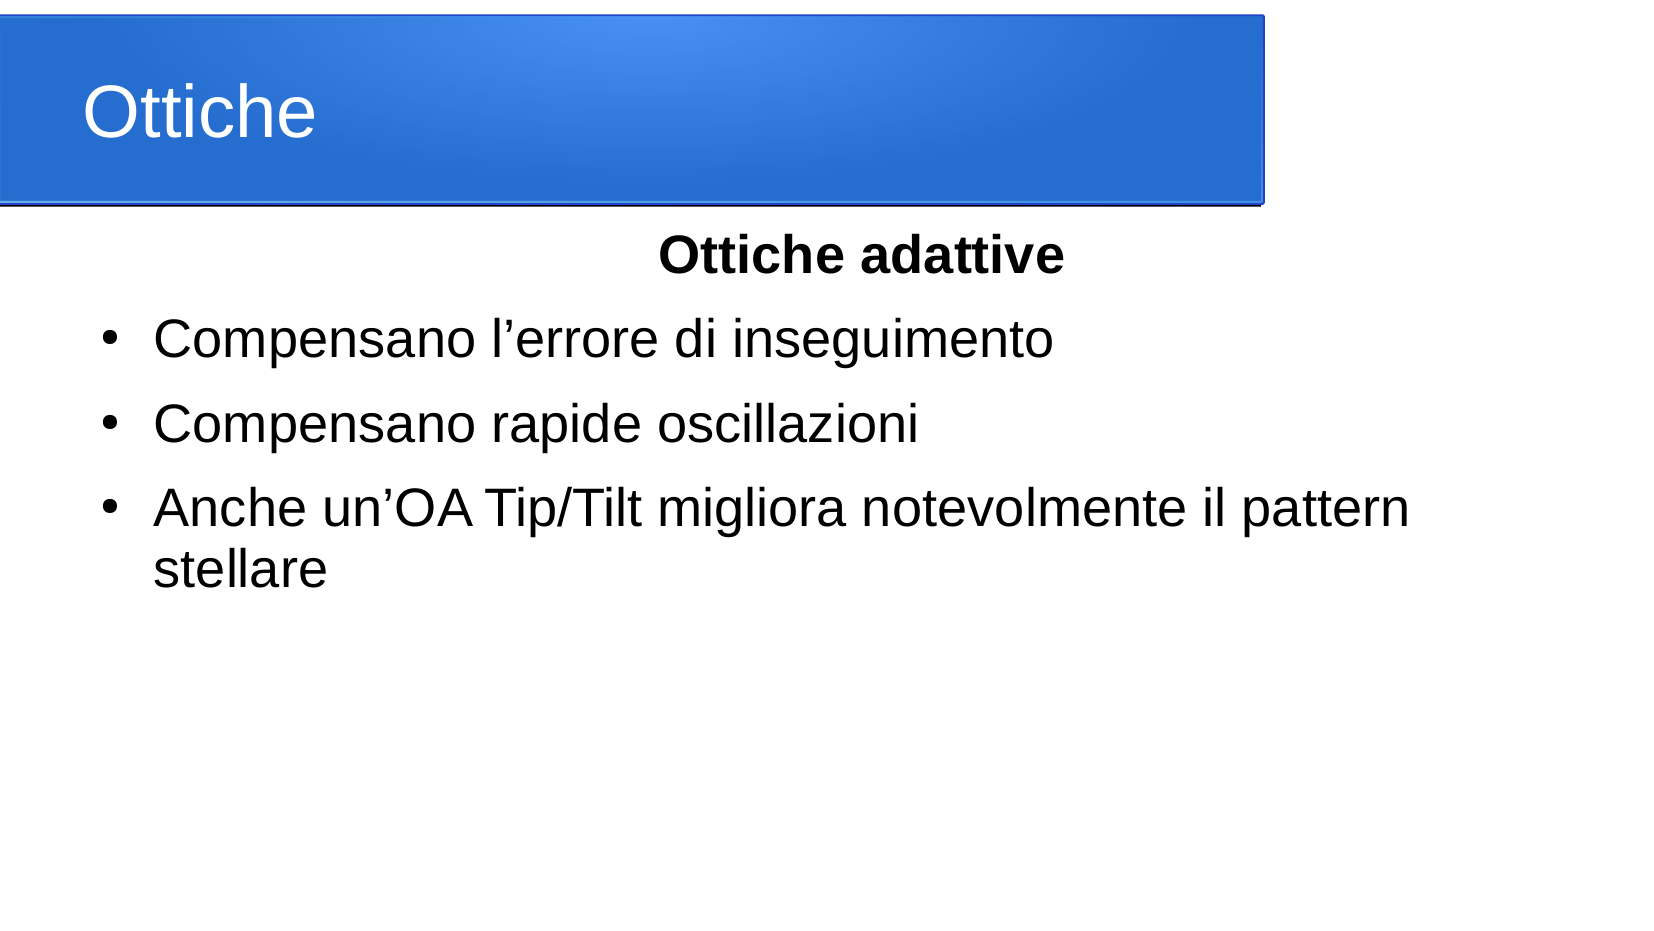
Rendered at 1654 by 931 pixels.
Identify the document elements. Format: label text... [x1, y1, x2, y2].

list Ottiche adattive Compensano l’errore di inseguimento Compensano rapide oscillazioni Anche un’OA Tip/Tilt migliora notevolmente il pattern stellare [82, 224, 1571, 764]
title Ottiche [82, 35, 1235, 189]
